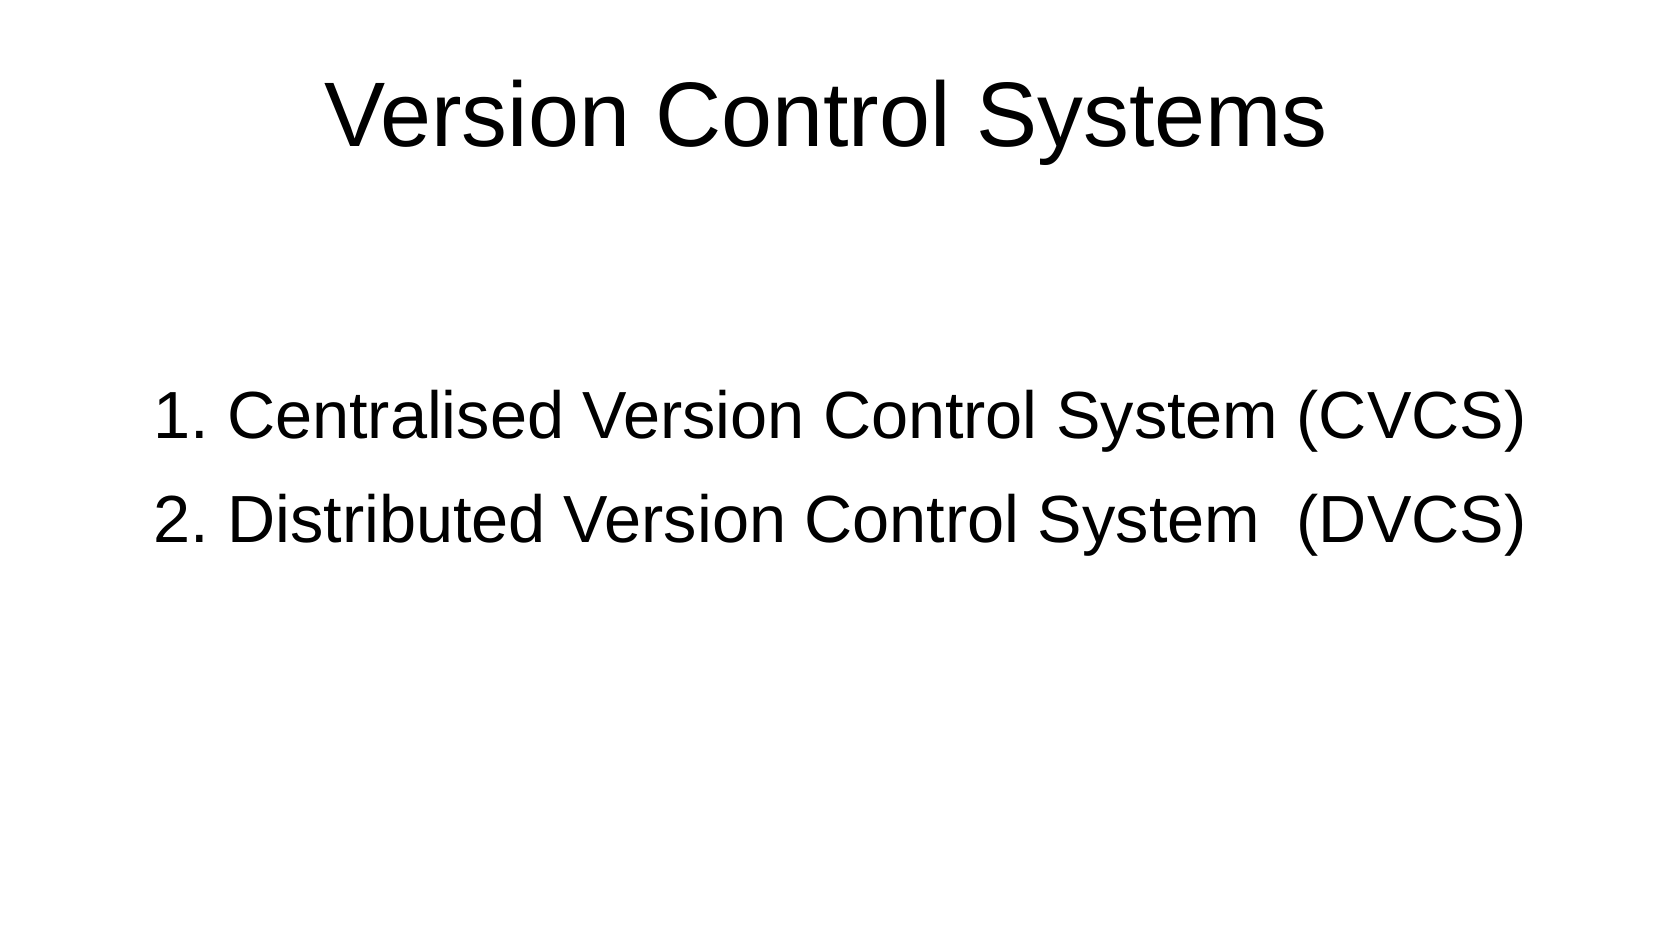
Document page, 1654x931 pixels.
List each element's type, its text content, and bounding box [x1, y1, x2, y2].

list 1. Centralised Version Control System (CVCS) 2. Distributed Version Control System (DVCS) [82, 377, 1571, 918]
title Version Control Systems [82, 37, 1571, 193]
